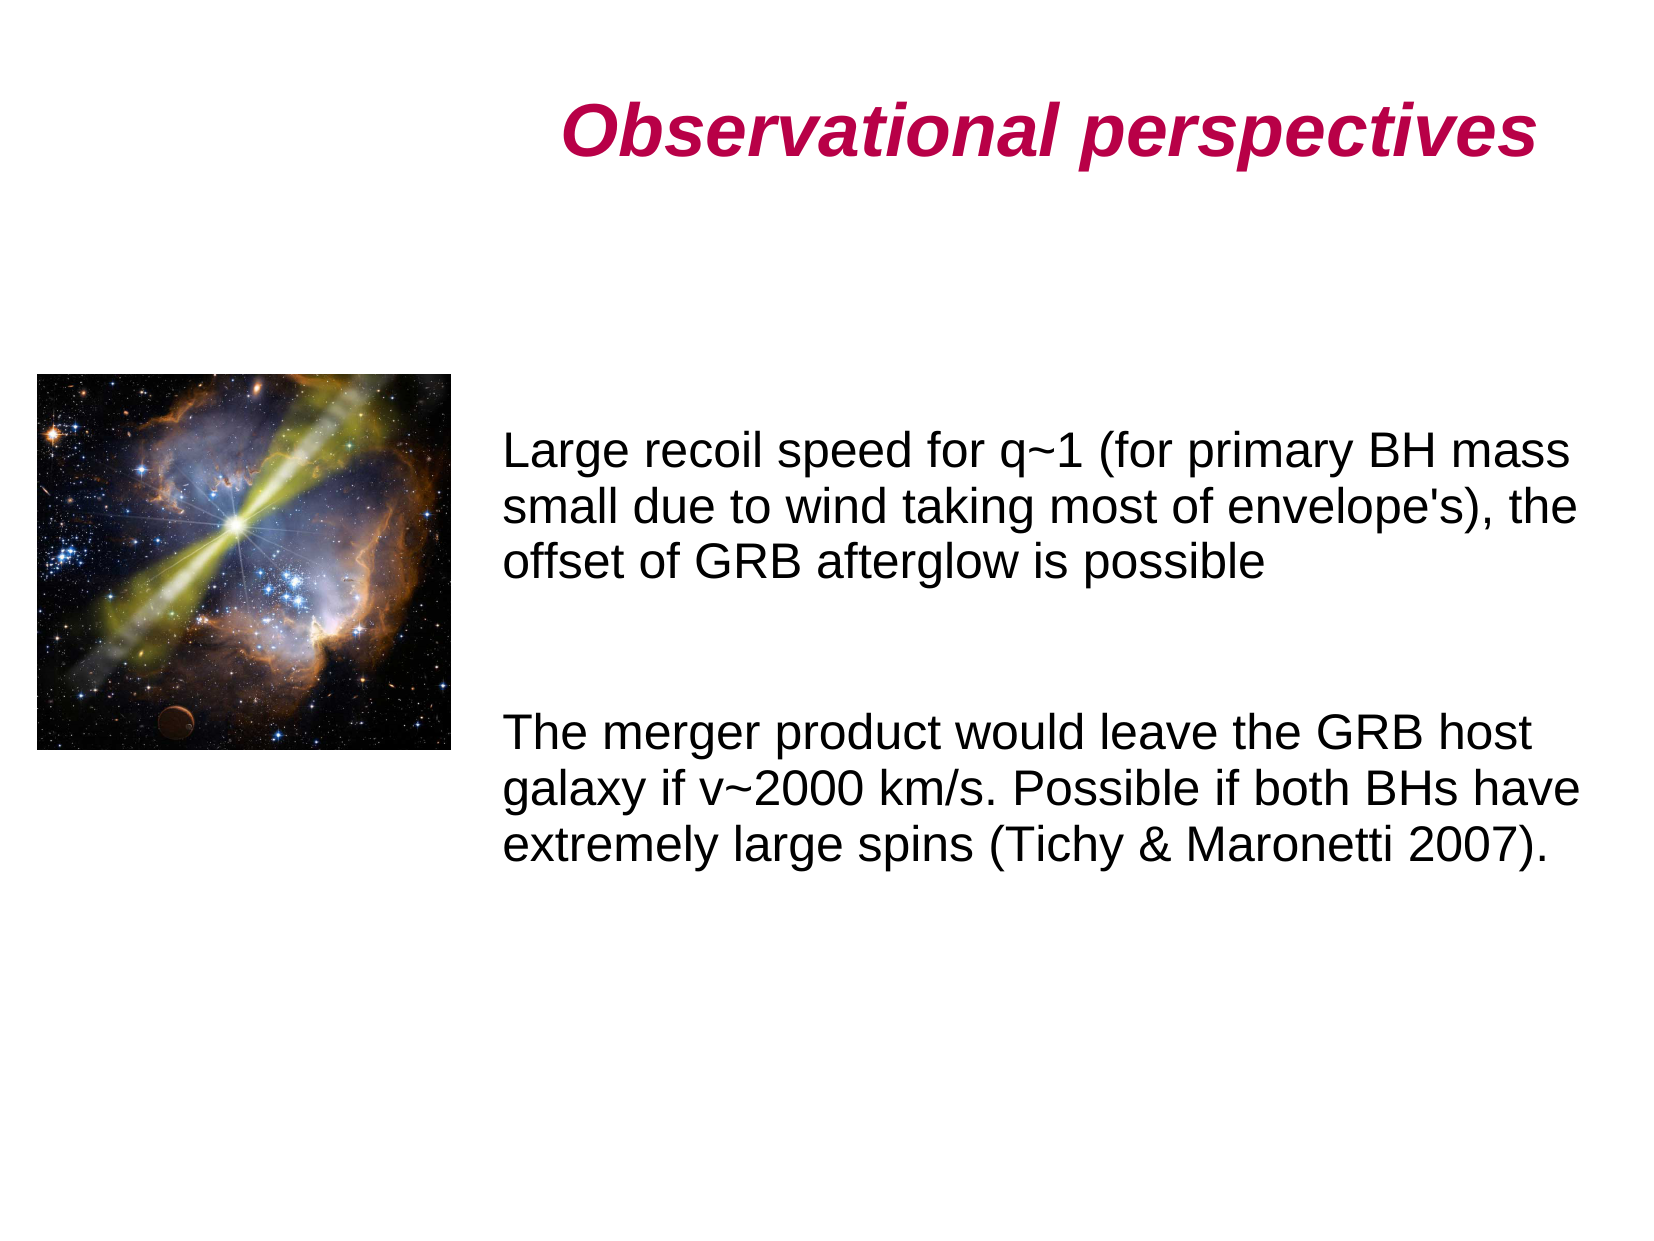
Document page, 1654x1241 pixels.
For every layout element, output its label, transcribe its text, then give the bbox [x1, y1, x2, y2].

text_box Observational perspectives [450, 74, 1651, 188]
picture [37, 374, 451, 751]
text_box Large recoil speed for q~1 (for primary BH mass small due to wind taking most of envelope's), the offset of GRB afterglow is possible The merger product would leave the GRB host galaxy if v~2000 km/s. Possible if both BHs have extremely large spins (Tichy & Maronetti 2007). [487, 415, 1613, 1241]
